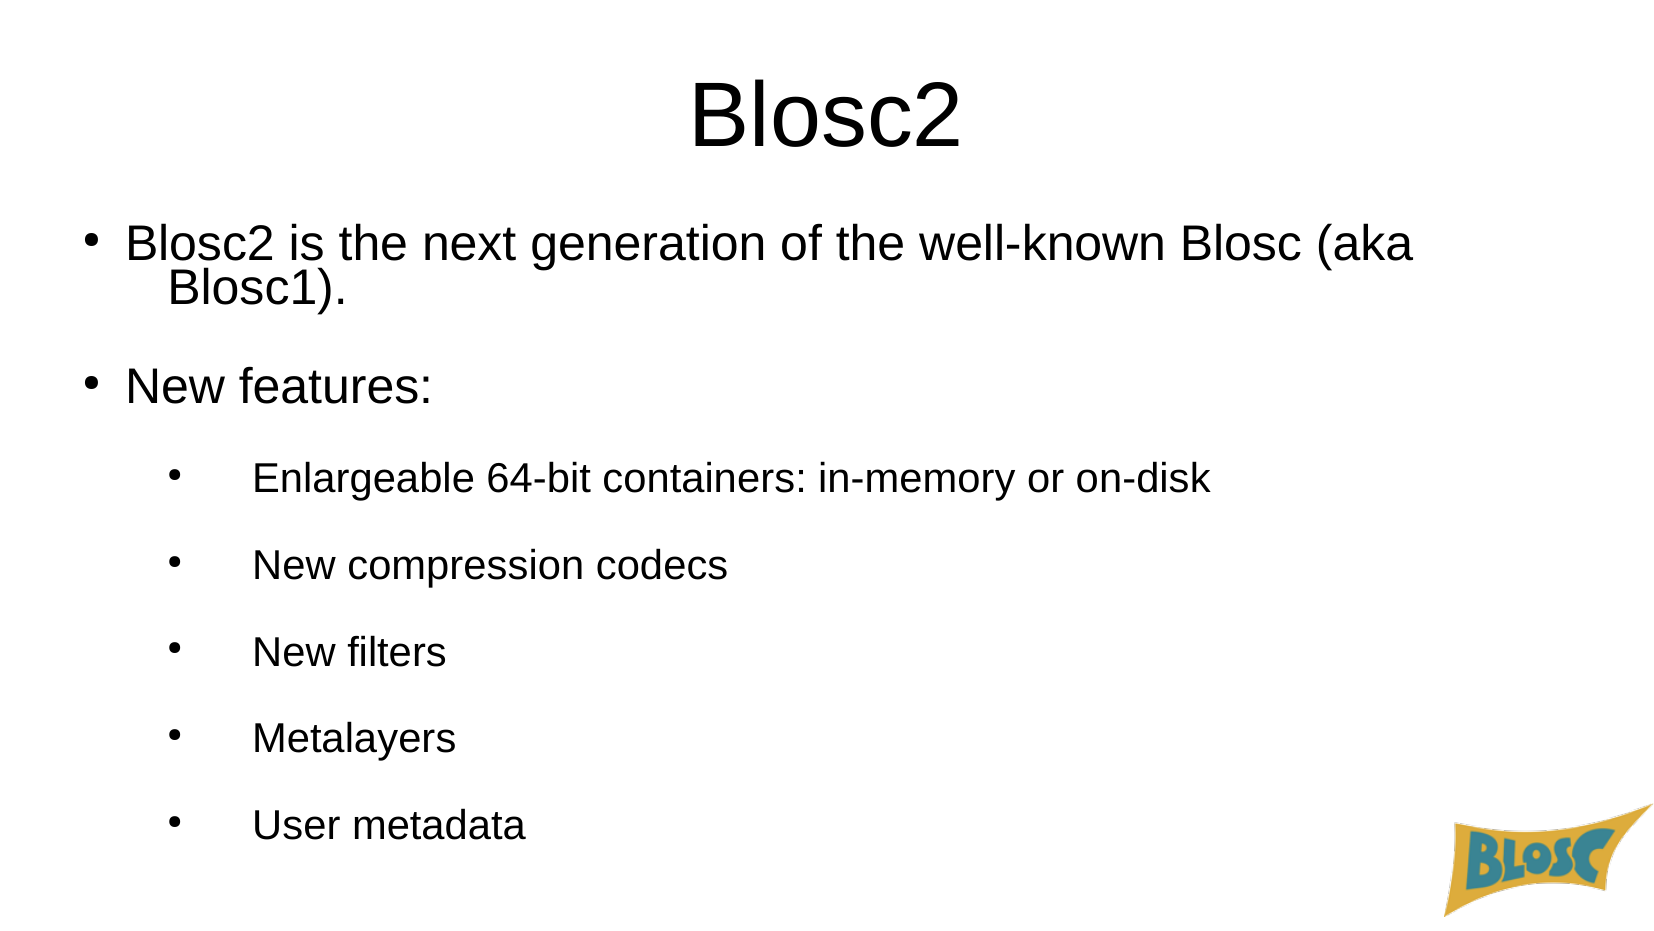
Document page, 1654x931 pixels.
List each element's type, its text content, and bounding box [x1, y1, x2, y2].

title Blosc2 [82, 37, 1571, 193]
picture [1444, 803, 1654, 917]
list Blosc2 is the next generation of the well-known Blosc (aka Blosc1). New features: Enlargeable 64-bit containers: in-memory or on-disk New compression codecs New filters Metalayers User metadata [82, 224, 1512, 886]
